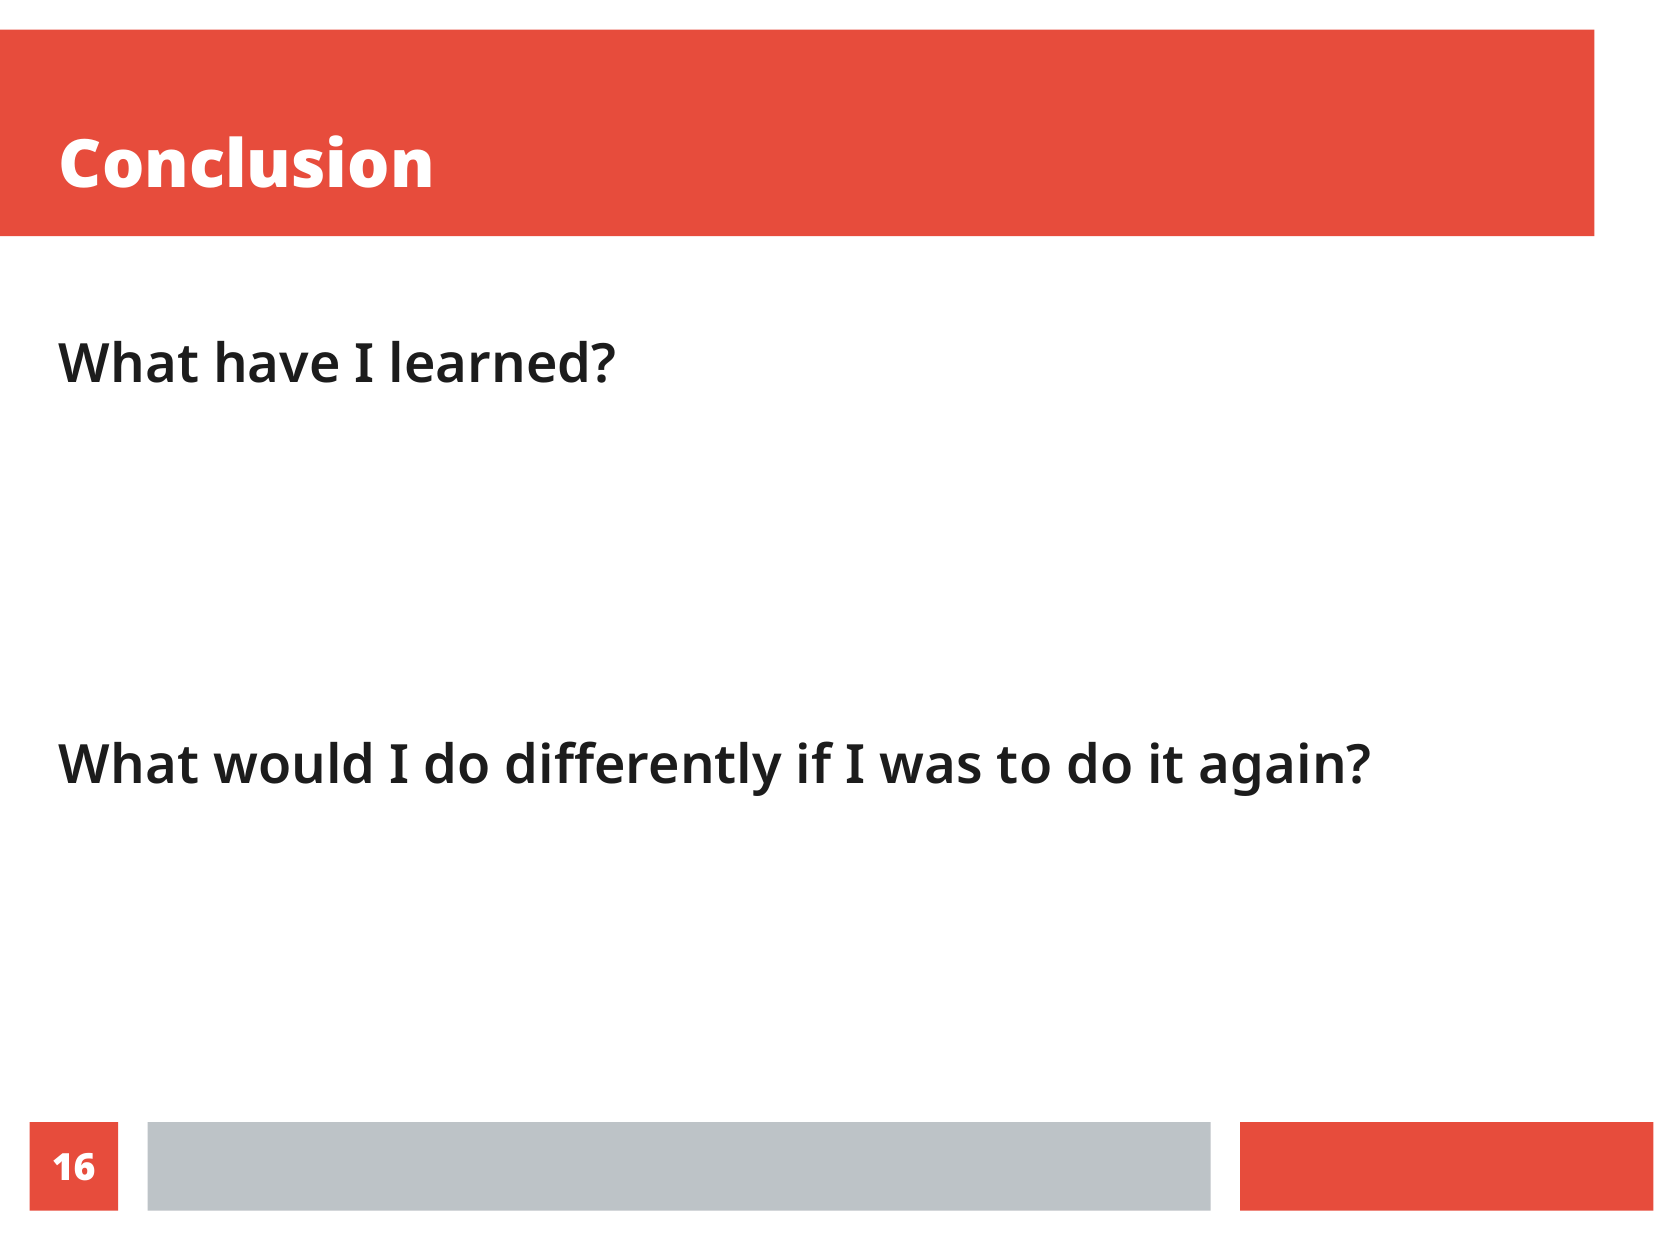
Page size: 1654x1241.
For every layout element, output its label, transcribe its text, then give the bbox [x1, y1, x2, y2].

list What would I do differently if I was to do it again? [59, 725, 1565, 1092]
list What have I learned? [59, 324, 1565, 691]
title Conclusion [59, 59, 1595, 207]
